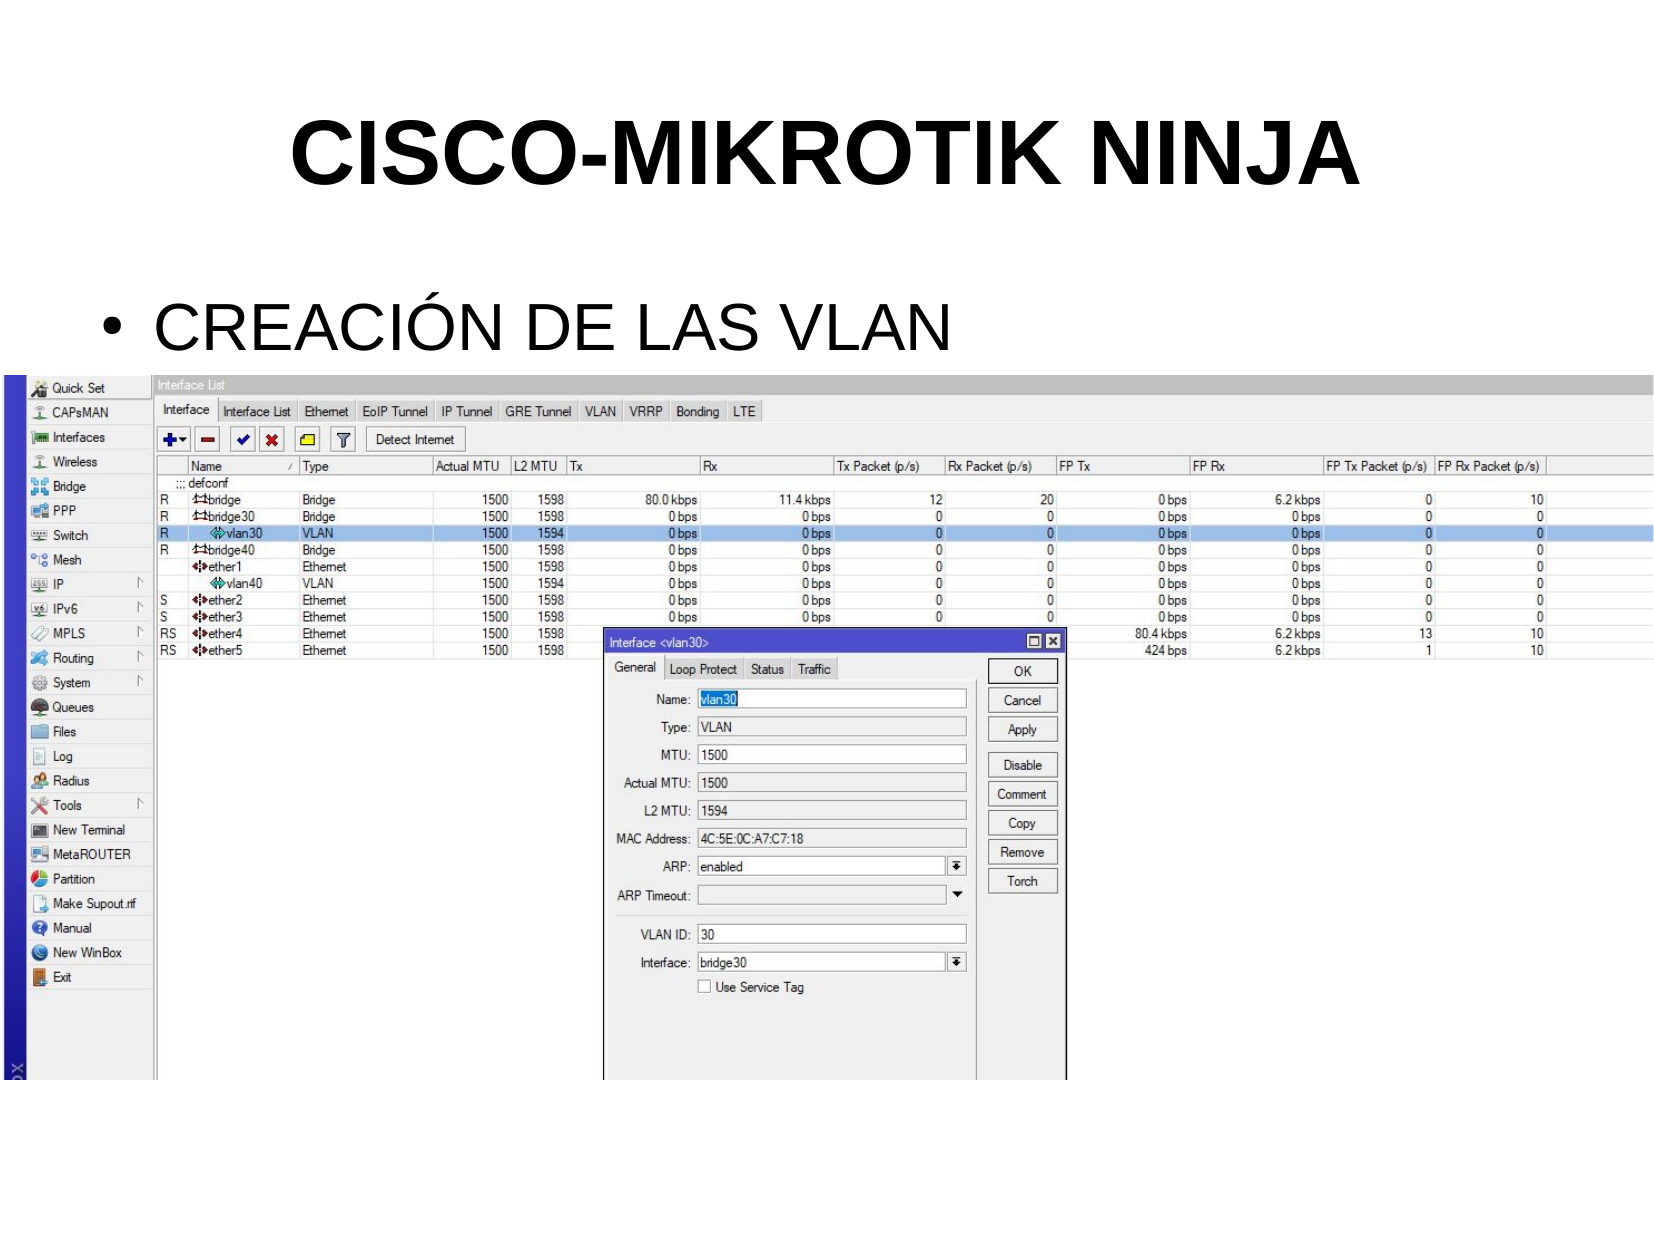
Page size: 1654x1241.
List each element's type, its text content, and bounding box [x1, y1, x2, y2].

picture [2, 375, 1654, 1080]
title CISCO-MIKROTIK NINJA [82, 49, 1571, 257]
list CREACIÓN DE LAS VLAN [82, 290, 1571, 375]
